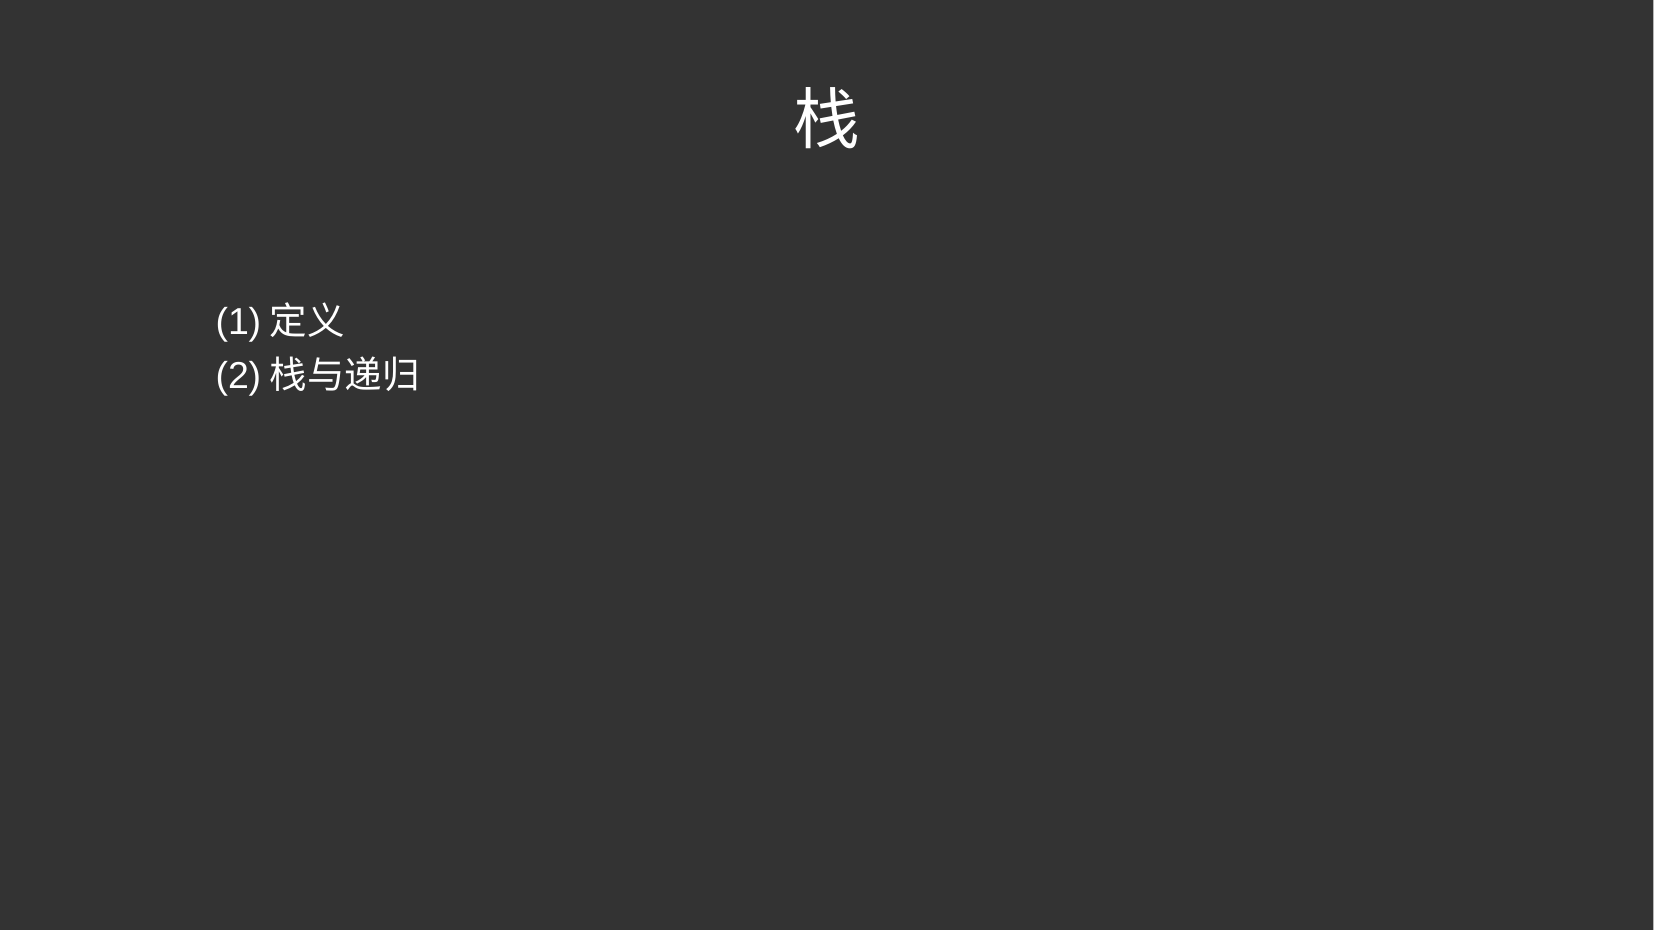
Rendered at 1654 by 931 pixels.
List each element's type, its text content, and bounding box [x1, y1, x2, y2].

text_box (1)定义 (2)栈与递归 [200, 283, 898, 410]
title 栈 [82, 37, 1571, 193]
